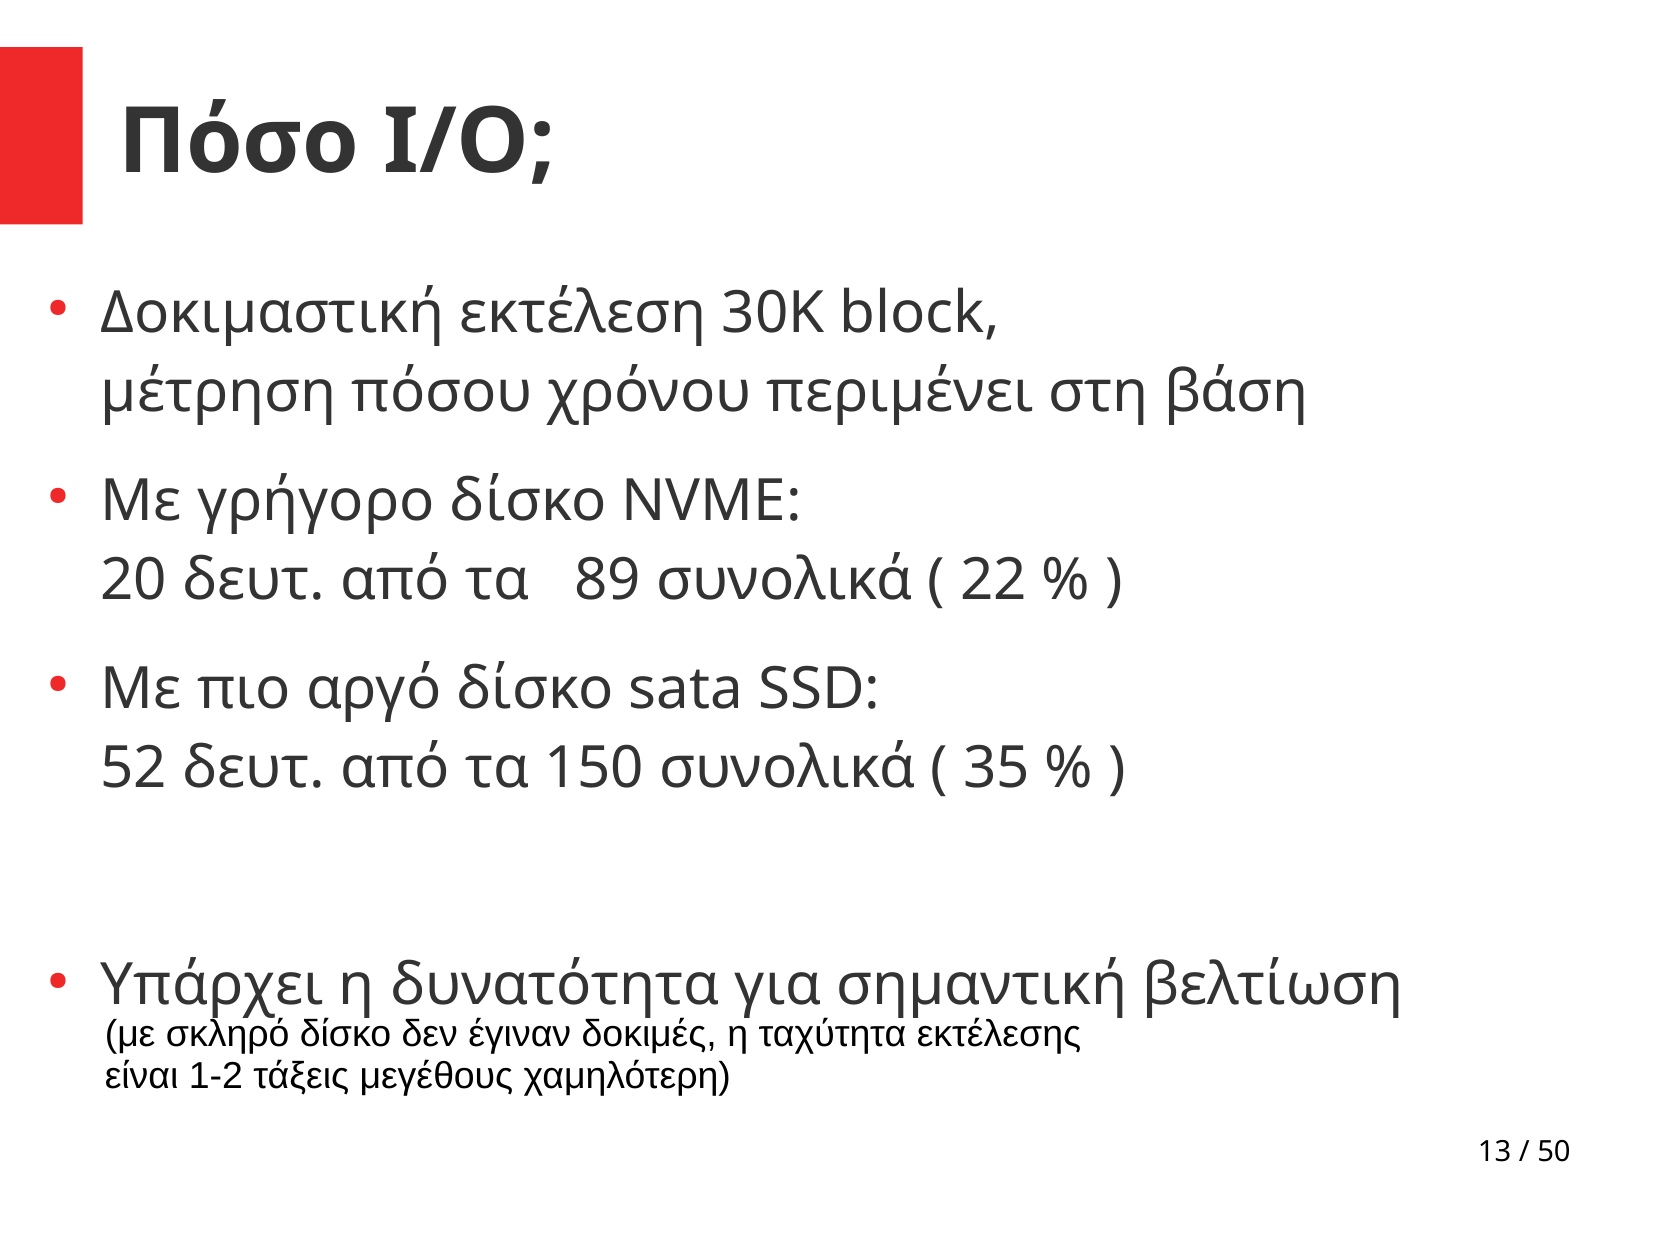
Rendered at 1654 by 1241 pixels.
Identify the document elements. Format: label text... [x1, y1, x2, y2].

text_box (με σκληρό δίσκο δεν έγιναν δοκιμές, η ταχύτητα εκτέλεσης είναι 1-2 τάξεις μεγέθους χαμηλότερη) [90, 1005, 1591, 1141]
list Δοκιμαστική εκτέλεση 30K block, μέτρηση πόσου χρόνου περιμένει στη βάση Με γρήγορο δίσκο NVME: 20 δευτ. από τα 89 συνολικά ( 22 % ) Με πιο αργό δίσκο sata SSD: 52 δευτ. από τα 150 συνολικά ( 35 % ) Υπάρχει η δυνατότητα για σημαντική βελτίωση [30, 270, 1621, 1111]
title Πόσο I/O; [118, 33, 1571, 241]
